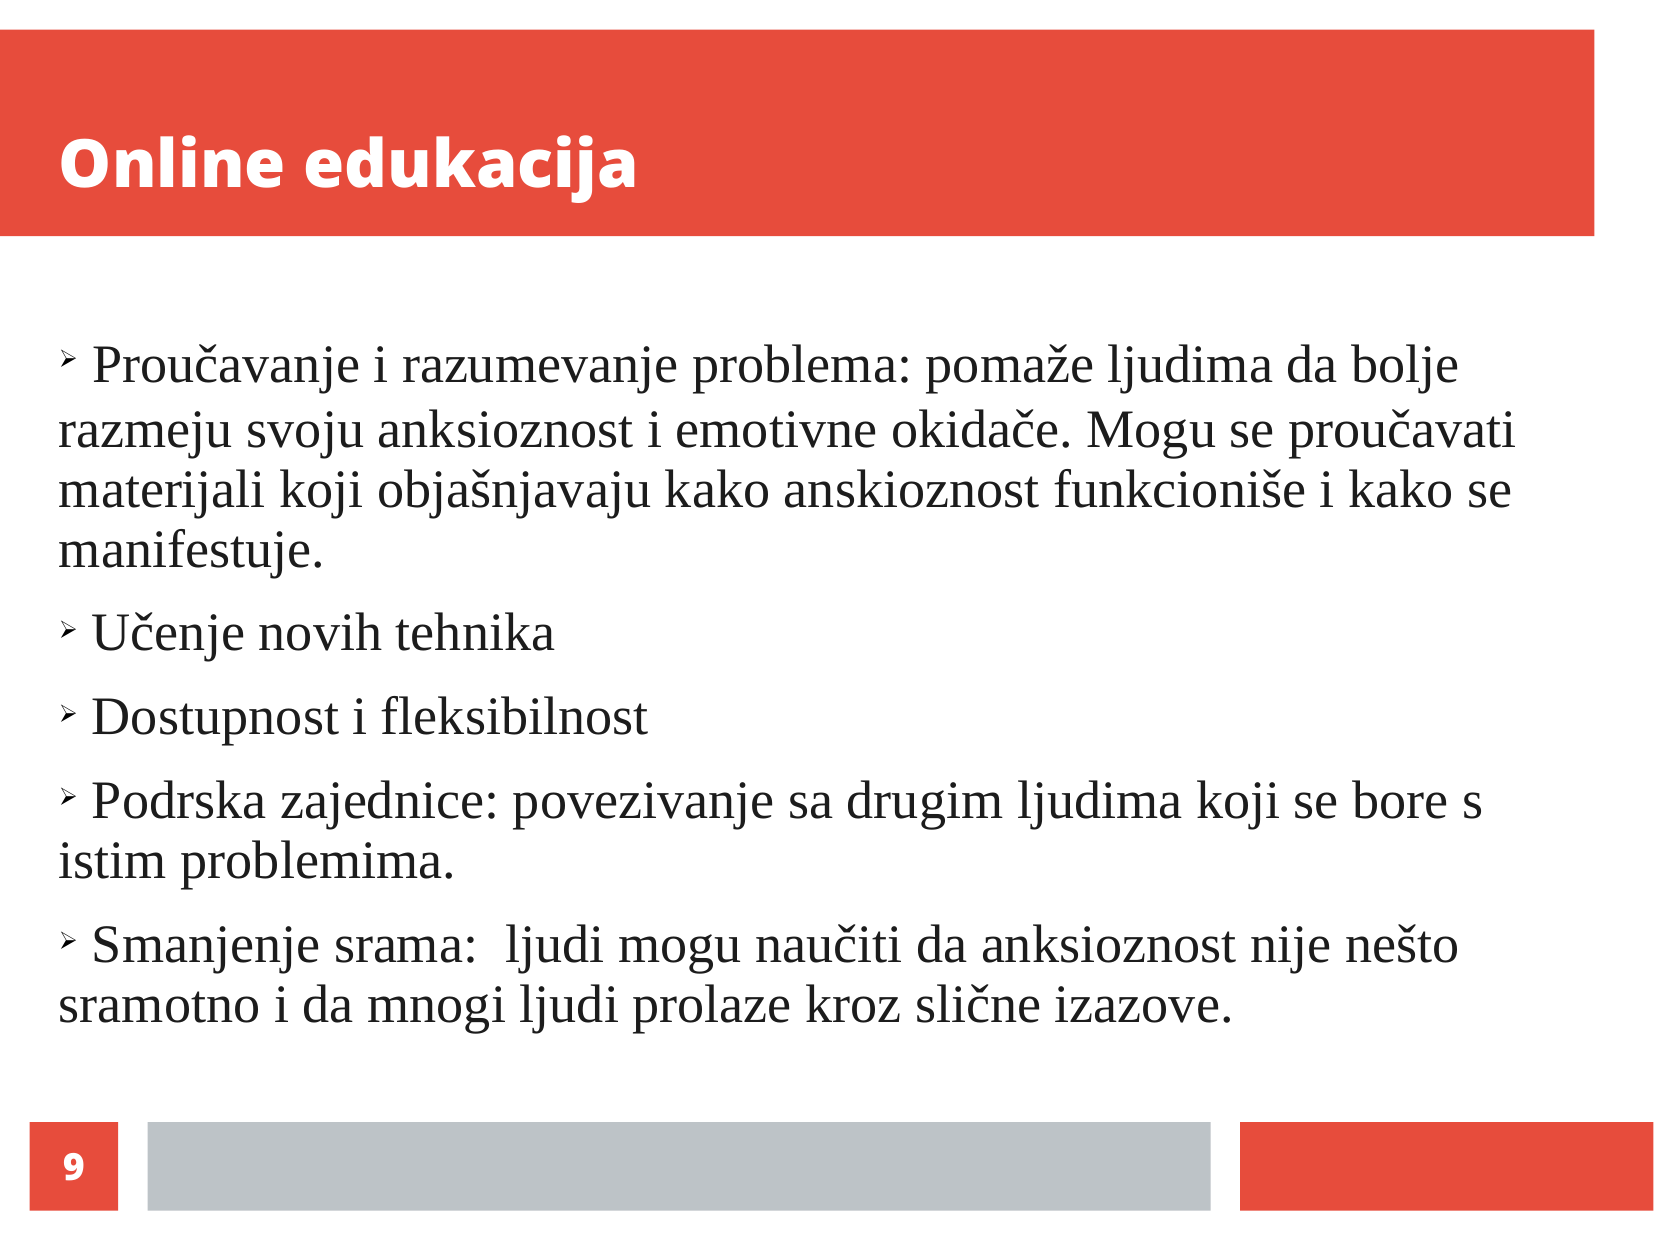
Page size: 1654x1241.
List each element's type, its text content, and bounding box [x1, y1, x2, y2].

title Online edukacija [59, 59, 1595, 207]
list Proučavanje i razumevanje problema: pomaže ljudima da bolje razmeju svoju anksioznost i emotivne okidače. Mogu se proučavati materijali koji objašnjavaju kako anskioznost funkcioniše i kako se manifestuje. Učenje novih tehnika Dostupnost i fleksibilnost Podrska zajednice: povezivanje sa drugim ljudima koji se bore s istim problemima. Smanjenje srama: ljudi mogu naučiti da anksioznost nije nešto sramotno i da mnogi ljudi prolaze kroz slične izazove. [59, 324, 1565, 1093]
